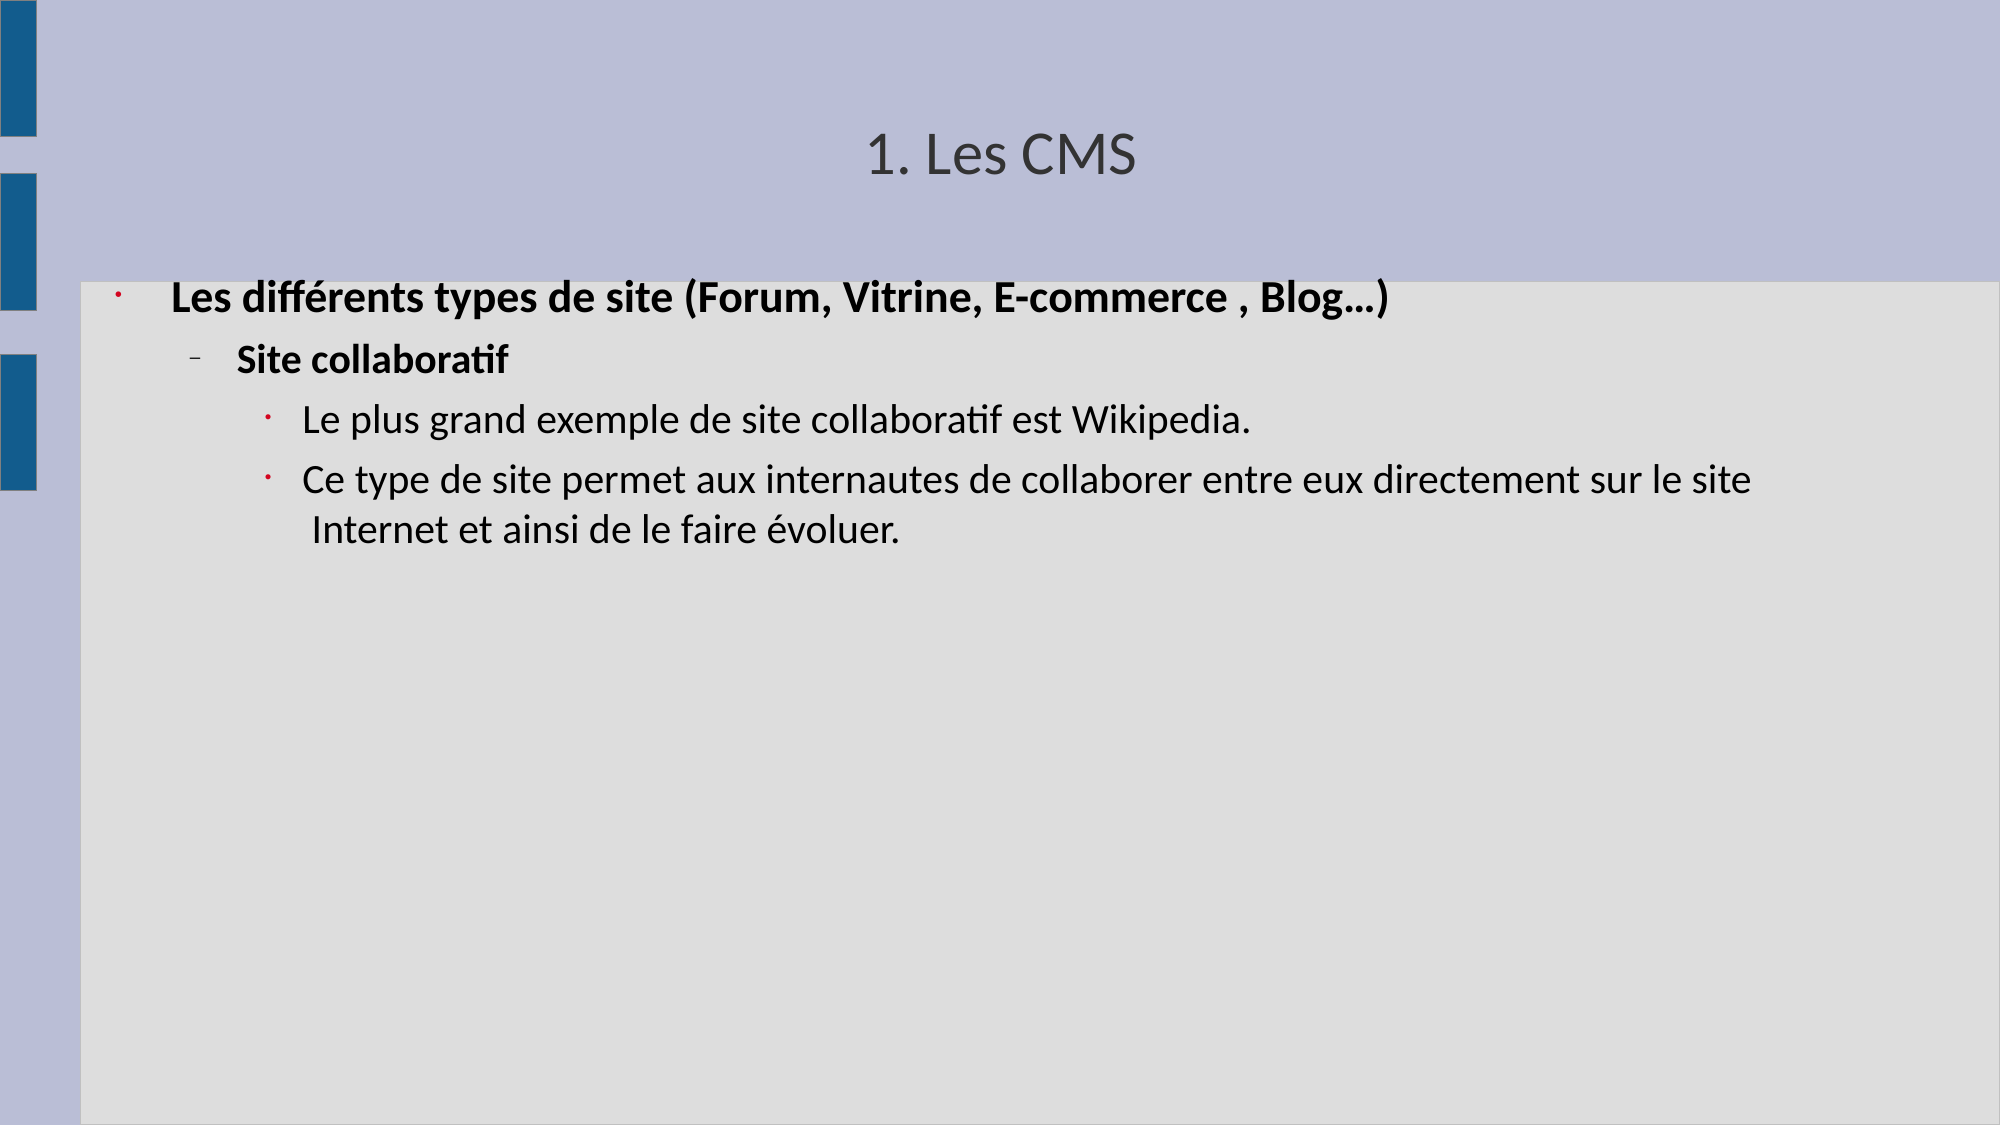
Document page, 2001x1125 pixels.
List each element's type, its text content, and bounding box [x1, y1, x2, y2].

text_box Les différents types de site (Forum, Vitrine, E-commerce , Blog…) Site collaboratif Le plus grand exemple de site collaboratif est Wikipedia. Ce type de site permet aux internautes de collaborer entre eux directement sur le site Internet et ainsi de le faire évoluer. [112, 254, 1756, 553]
title 1. Les CMS [859, 109, 1141, 254]
